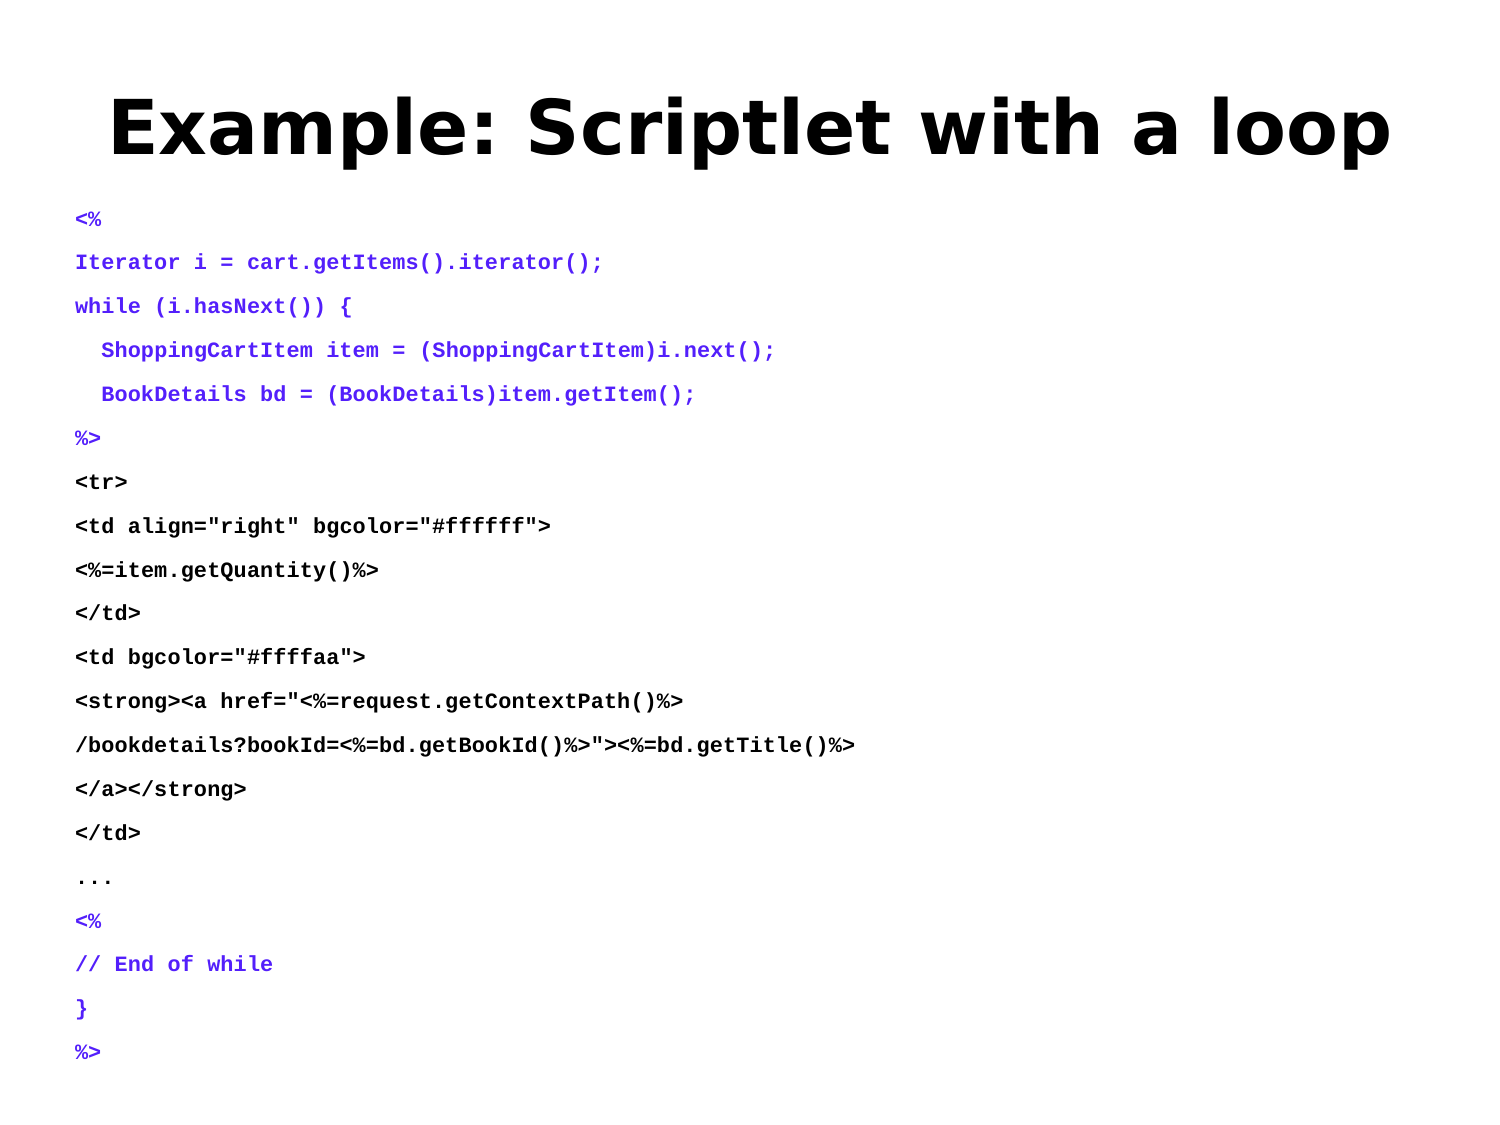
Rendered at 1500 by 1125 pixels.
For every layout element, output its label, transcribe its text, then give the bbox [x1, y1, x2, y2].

title Example: Scriptlet with a loop [75, 44, 1425, 177]
list <% Iterator i = cart.getItems().iterator(); while (i.hasNext()) { ShoppingCartItem item = (ShoppingCartItem)i.next(); BookDetails bd = (BookDetails)item.getItem(); %> <tr> <td align="right" bgcolor="#ffffff"> <%=item.getQuantity()%> </td> <td bgcolor="#ffffaa"> <strong><a href="<%=request.getContextPath()%> /bookdetails?bookId=<%=bd.getBookId()%>"><%=bd.getTitle()%> </a></strong> </td> ... <% // End of while } %> [75, 204, 1395, 1075]
